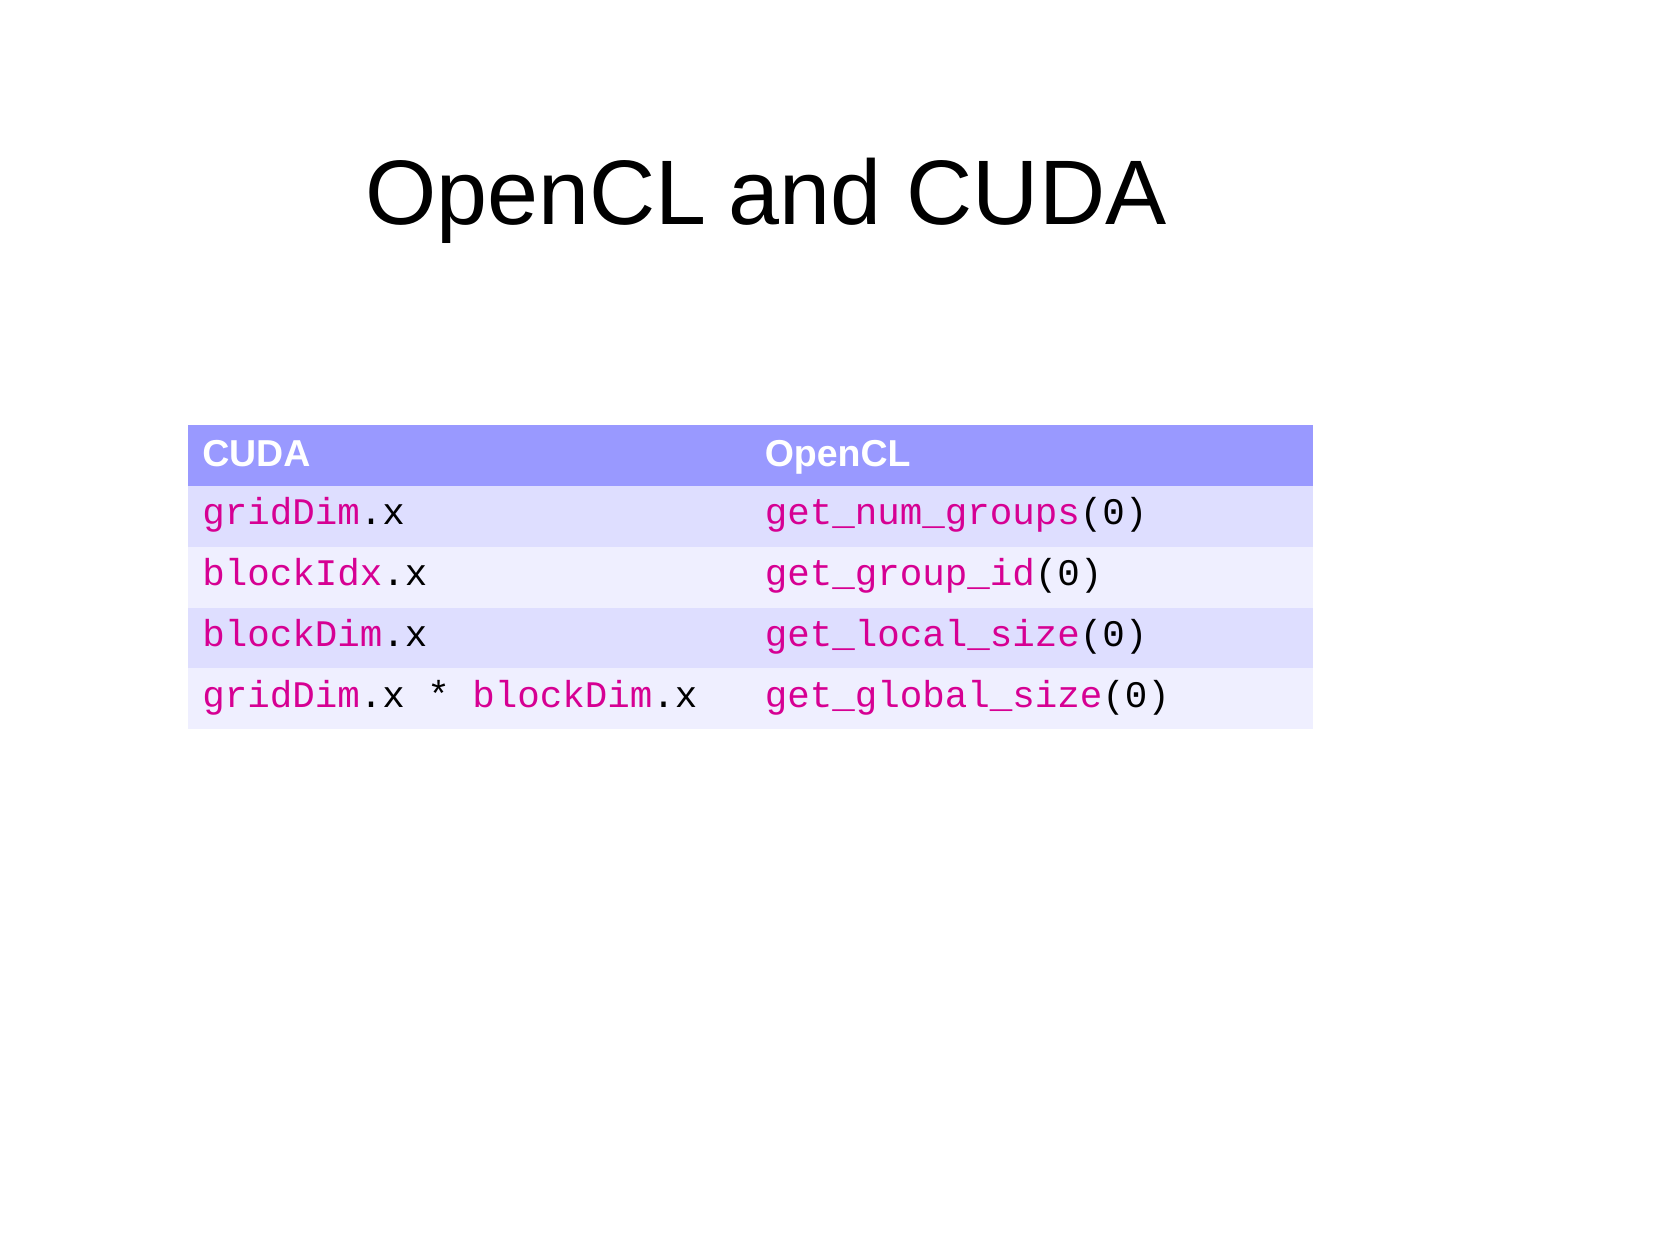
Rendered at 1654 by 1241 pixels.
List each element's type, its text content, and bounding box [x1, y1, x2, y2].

table_cell gridDim.x * blockDim.x [188, 668, 750, 729]
table_header CUDA [188, 425, 750, 486]
table_cell blockDim.x [188, 608, 750, 668]
title OpenCL and CUDA [75, 75, 1426, 301]
table_header OpenCL [750, 425, 1313, 486]
table_cell gridDim.x [188, 486, 750, 547]
table_cell get_group_id(0) [750, 547, 1313, 608]
table_cell get_num_groups(0) [750, 486, 1313, 547]
table_cell get_local_size(0) [750, 608, 1313, 668]
table_cell blockIdx.x [188, 547, 750, 608]
table_cell get_global_size(0) [750, 668, 1313, 729]
